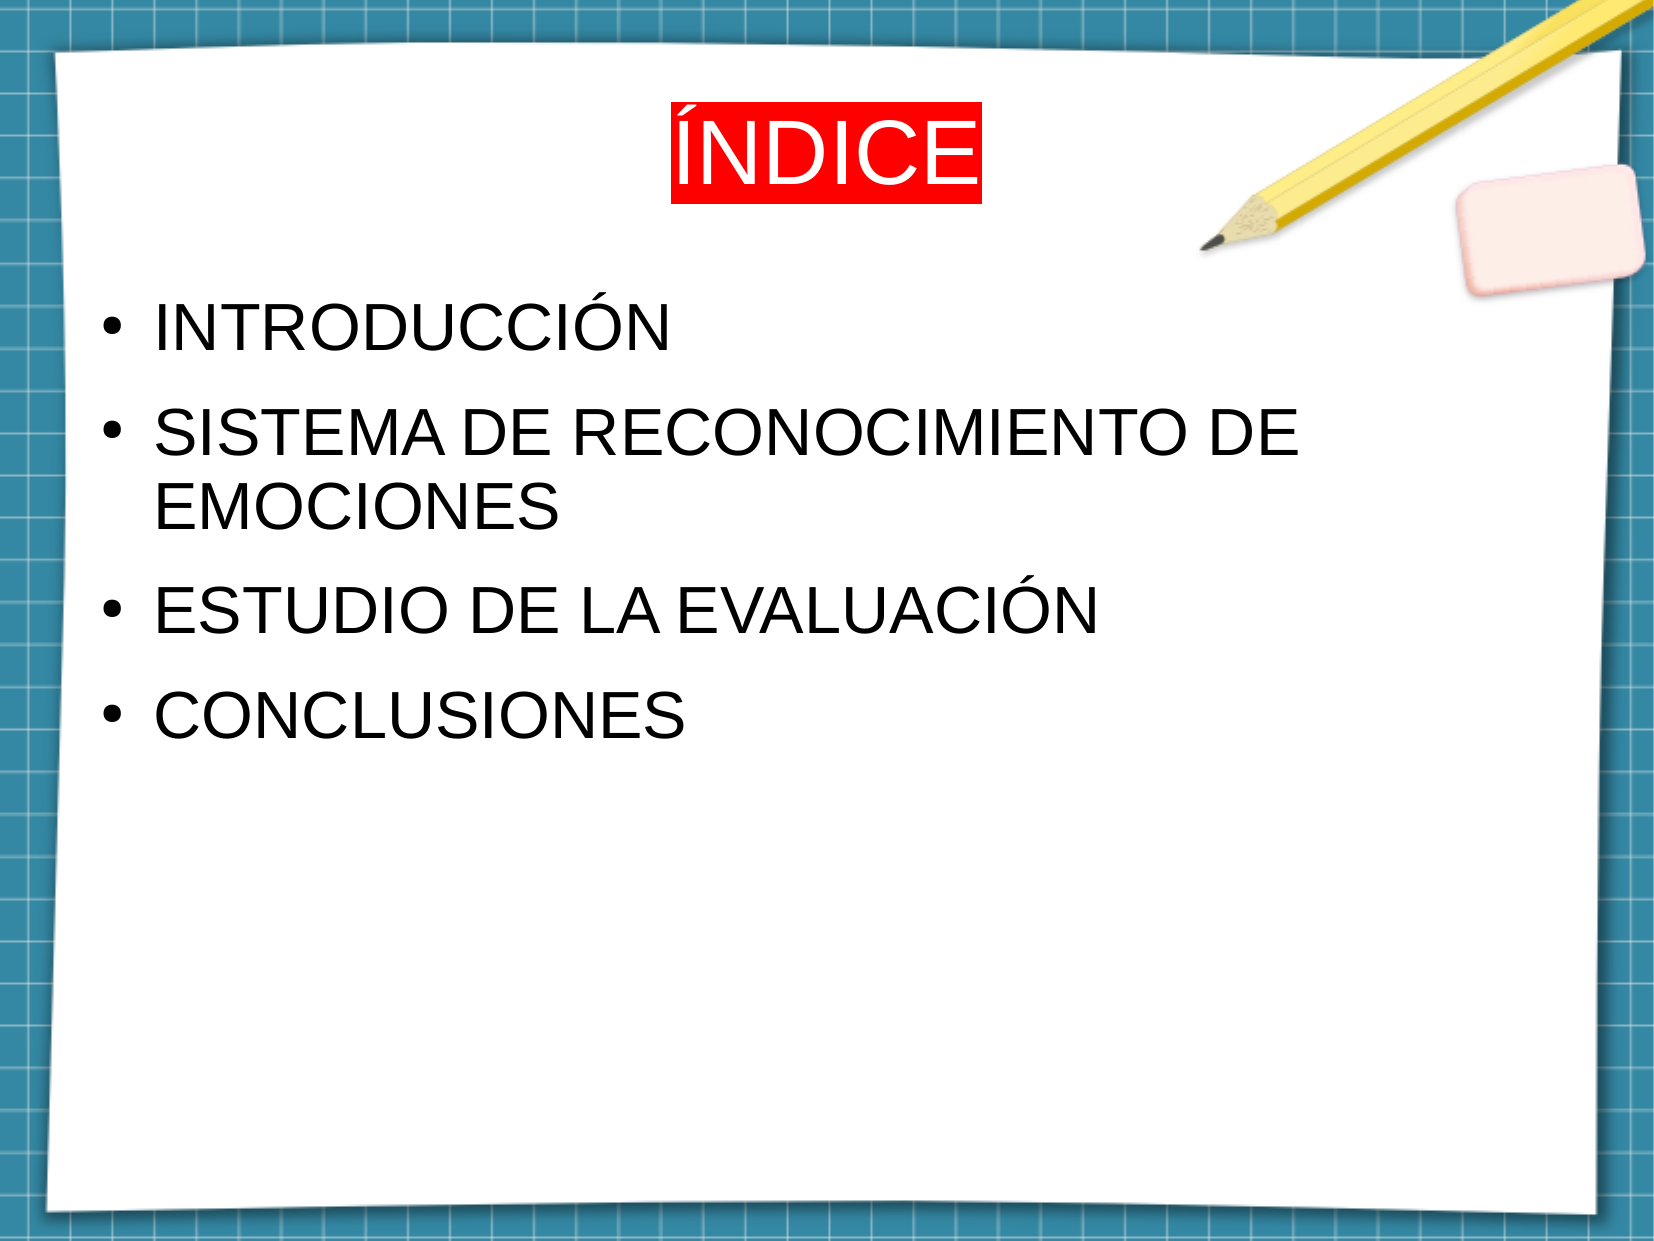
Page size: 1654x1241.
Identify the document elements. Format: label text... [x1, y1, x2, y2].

title ÍNDICE [82, 49, 1571, 257]
picture [0, 0, 1654, 1241]
list INTRODUCCIÓN SISTEMA DE RECONOCIMIENTO DE EMOCIONES ESTUDIO DE LA EVALUACIÓN CONCLUSIONES [82, 290, 1571, 1010]
